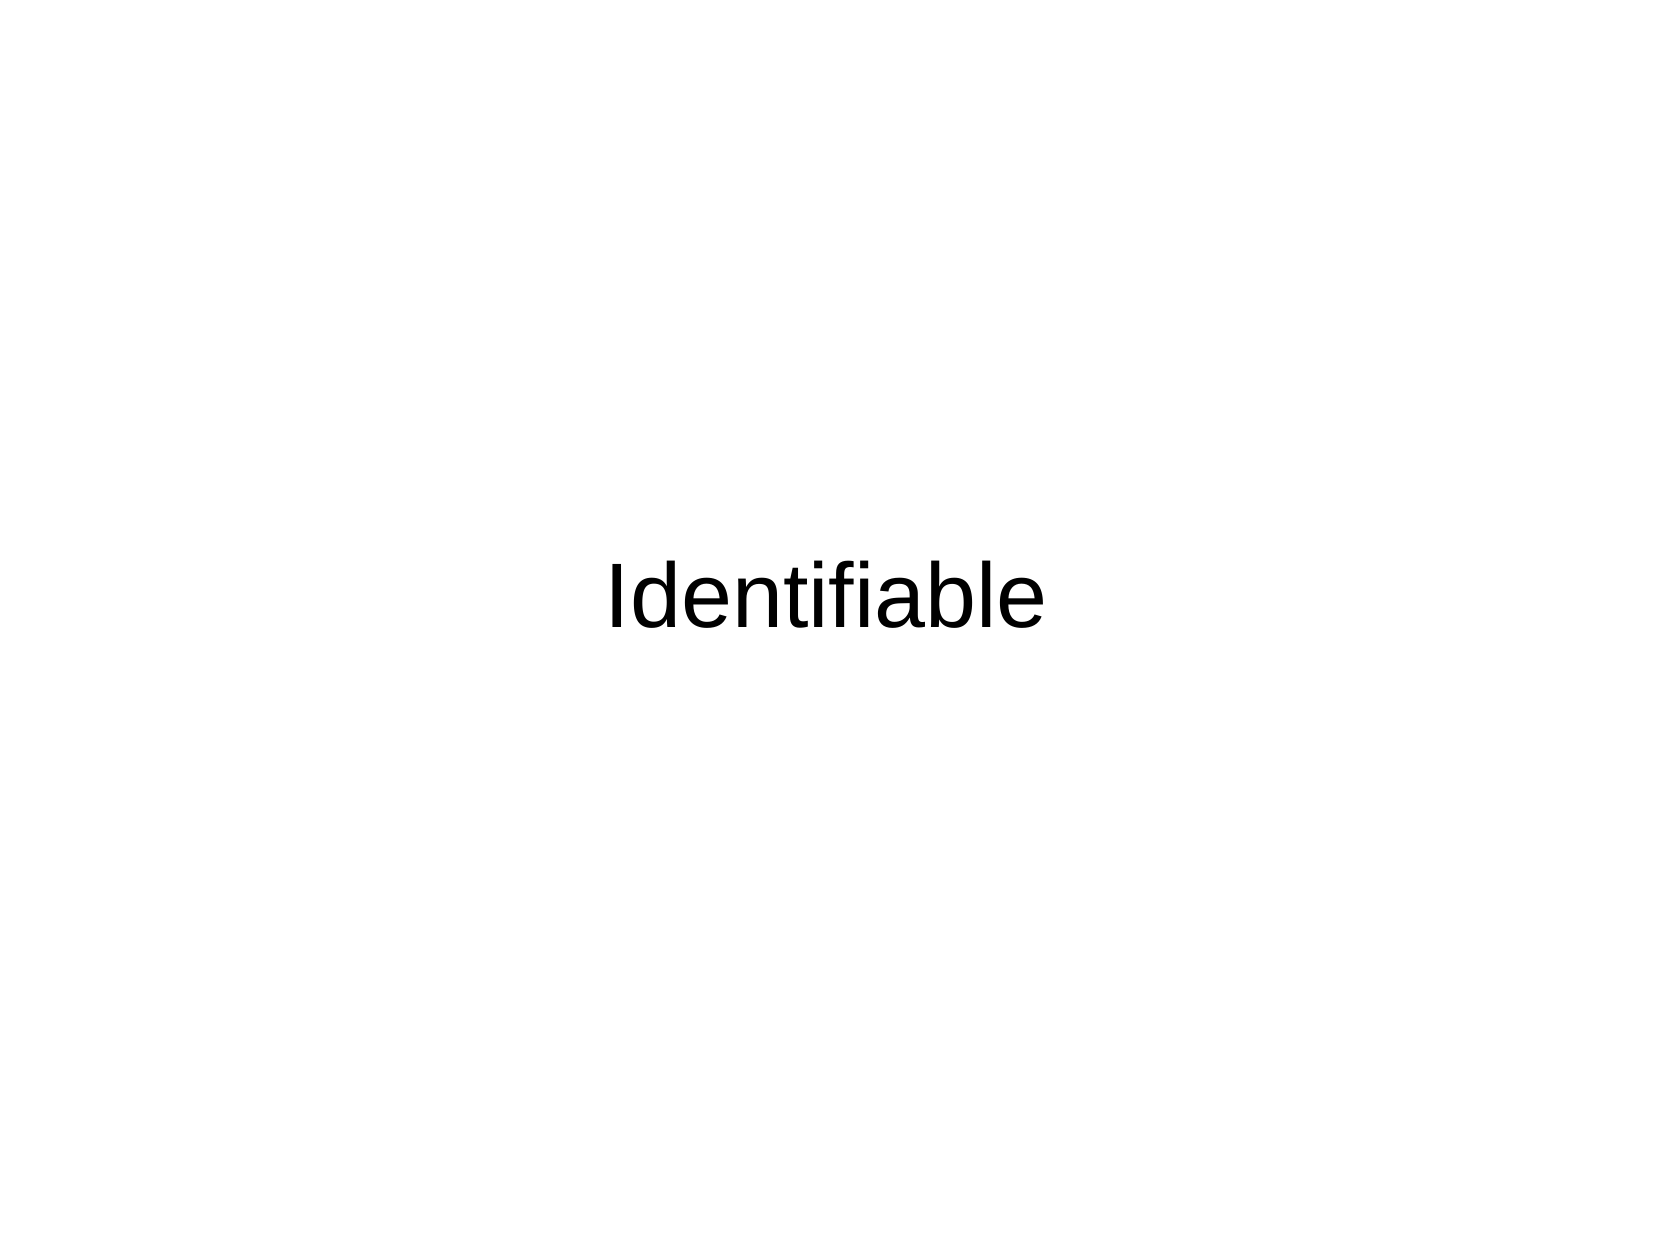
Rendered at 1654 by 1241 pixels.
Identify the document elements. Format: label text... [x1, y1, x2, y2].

title Identifiable [82, 492, 1571, 700]
